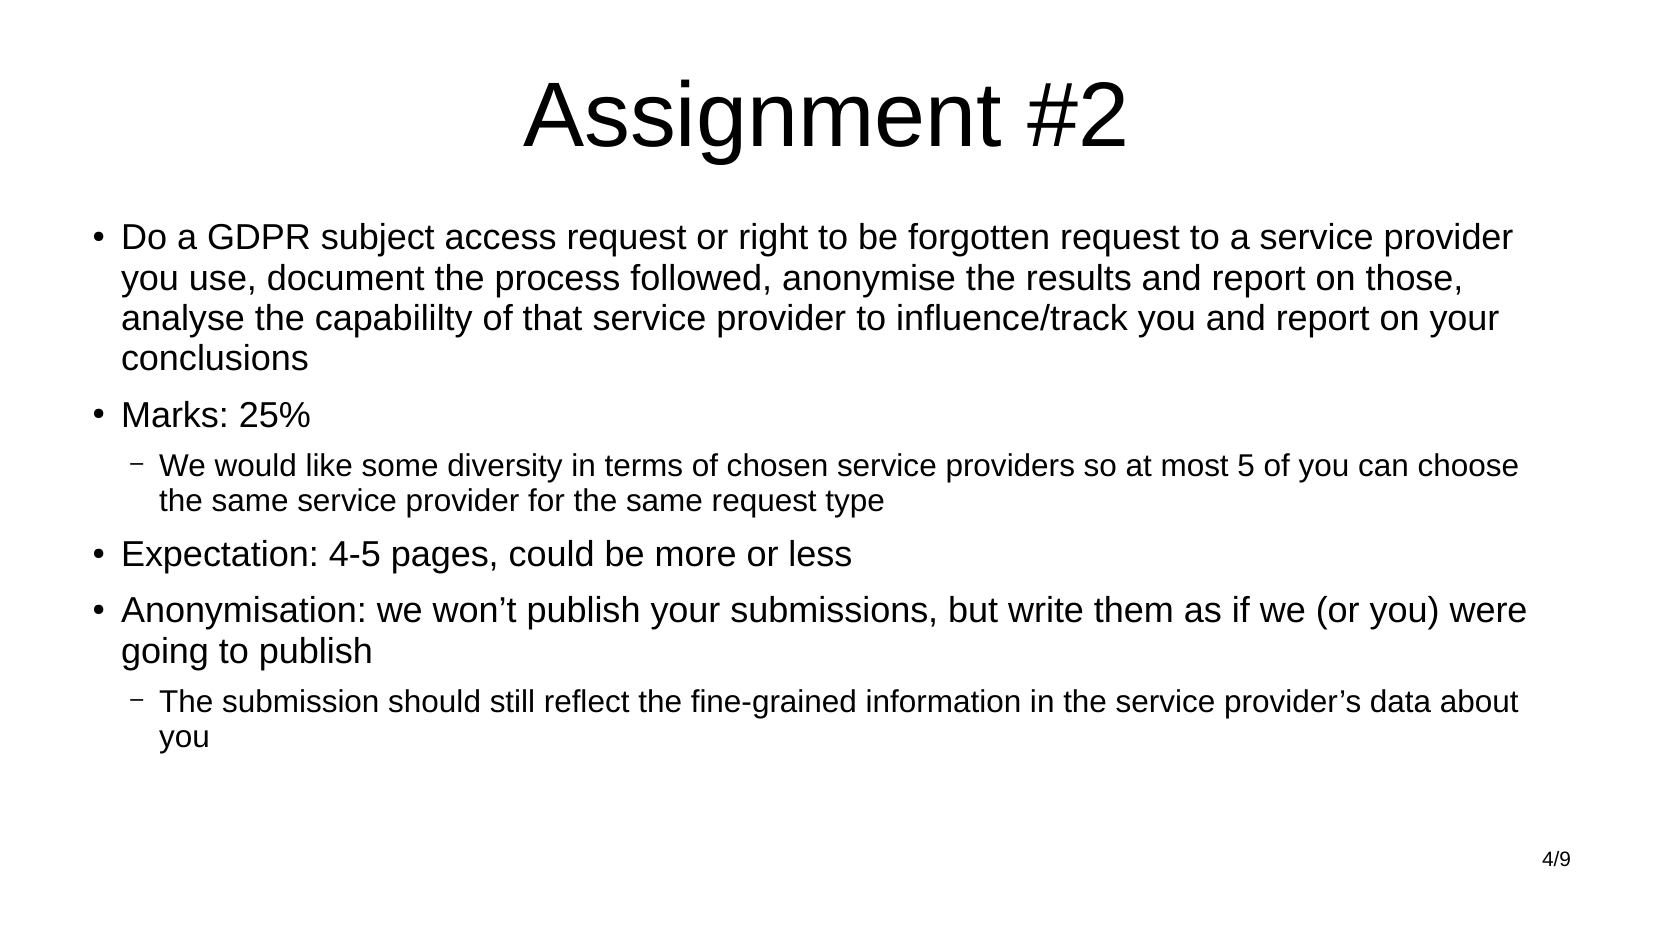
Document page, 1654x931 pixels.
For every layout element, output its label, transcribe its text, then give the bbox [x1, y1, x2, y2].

list Do a GDPR subject access request or right to be forgotten request to a service provider you use, document the process followed, anonymise the results and report on those, analyse the capabililty of that service provider to influence/track you and report on your conclusions Marks: 25% We would like some diversity in terms of chosen service providers so at most 5 of you can choose the same service provider for the same request type Expectation: 4-5 pages, could be more or less Anonymisation: we won’t publish your submissions, but write them as if we (or you) were going to publish The submission should still reflect the fine-grained information in the service provider’s data about you [82, 217, 1571, 758]
title Assignment #2 [82, 37, 1571, 193]
